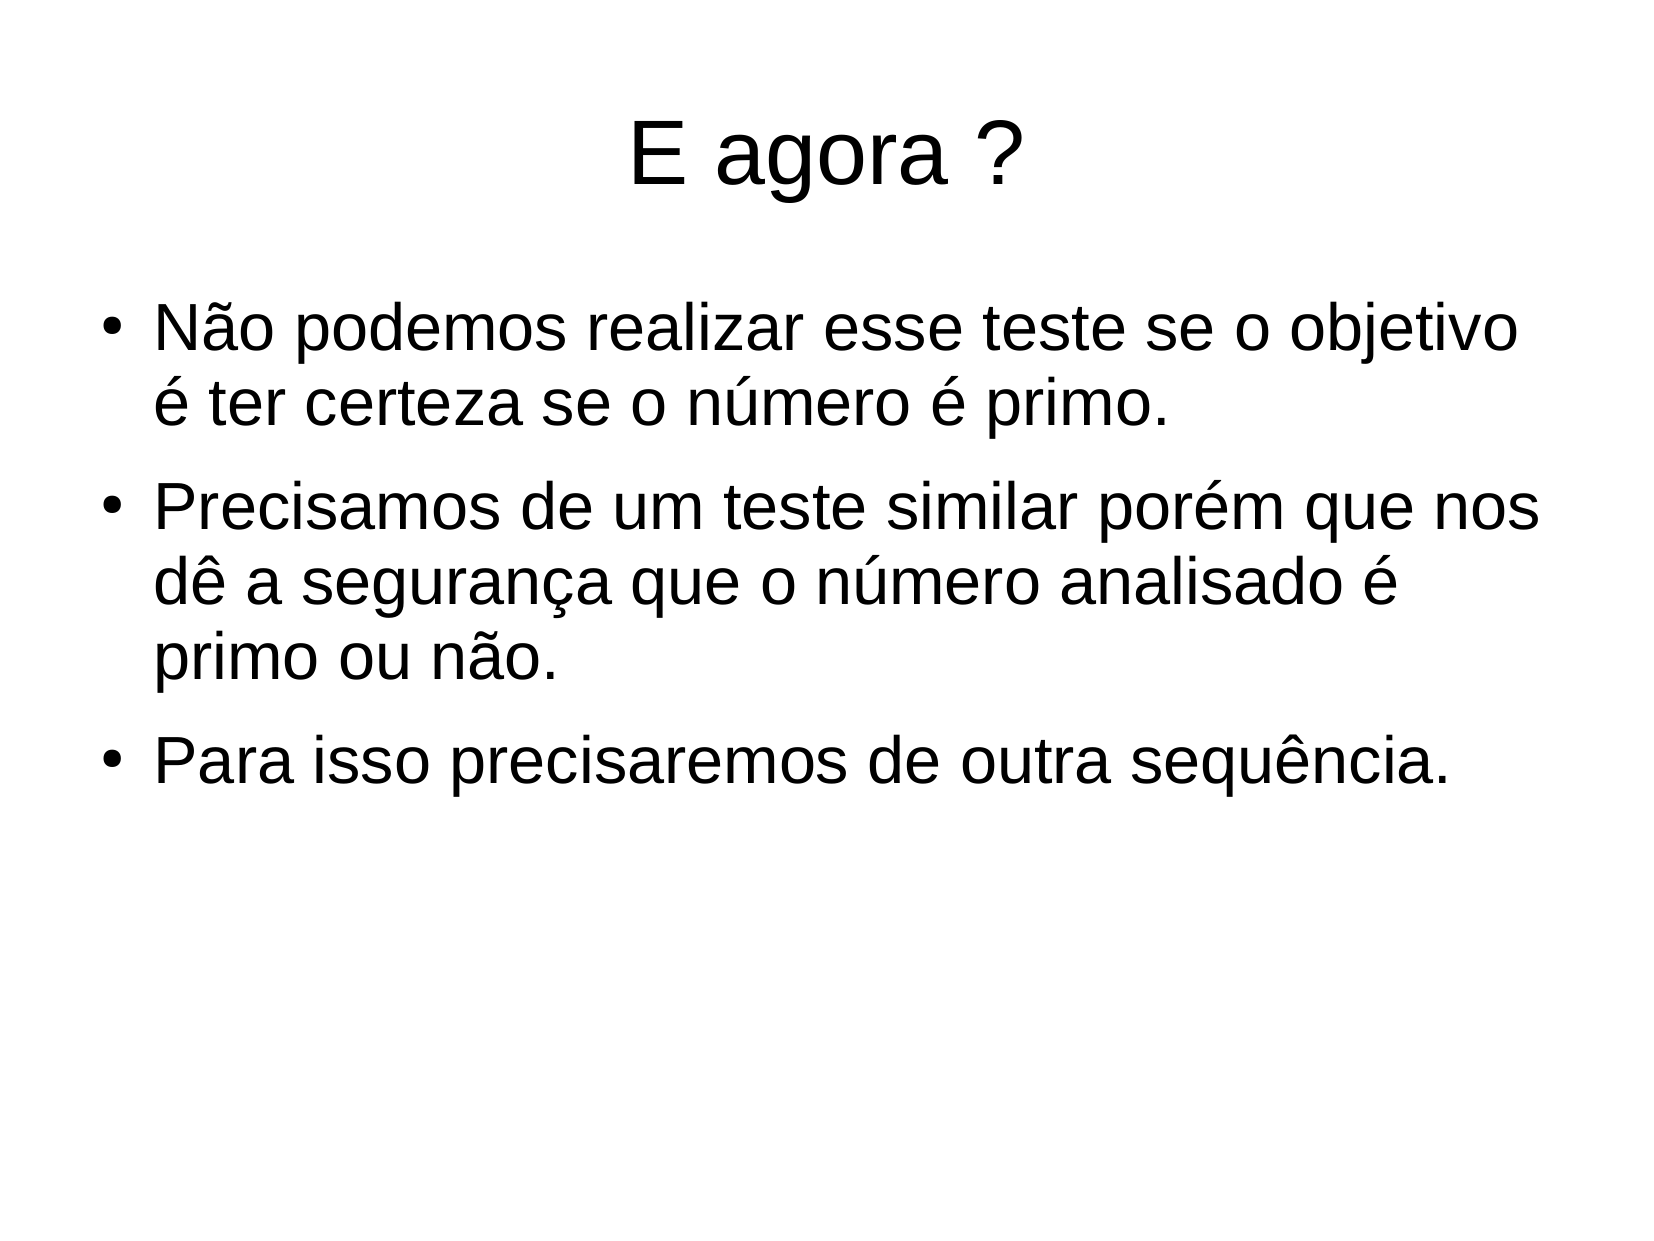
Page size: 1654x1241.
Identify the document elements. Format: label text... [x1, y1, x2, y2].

list Não podemos realizar esse teste se o objetivo é ter certeza se o número é primo. Precisamos de um teste similar porém que nos dê a segurança que o número analisado é primo ou não. Para isso precisaremos de outra sequência. [82, 290, 1571, 1010]
title E agora ? [82, 49, 1571, 257]
